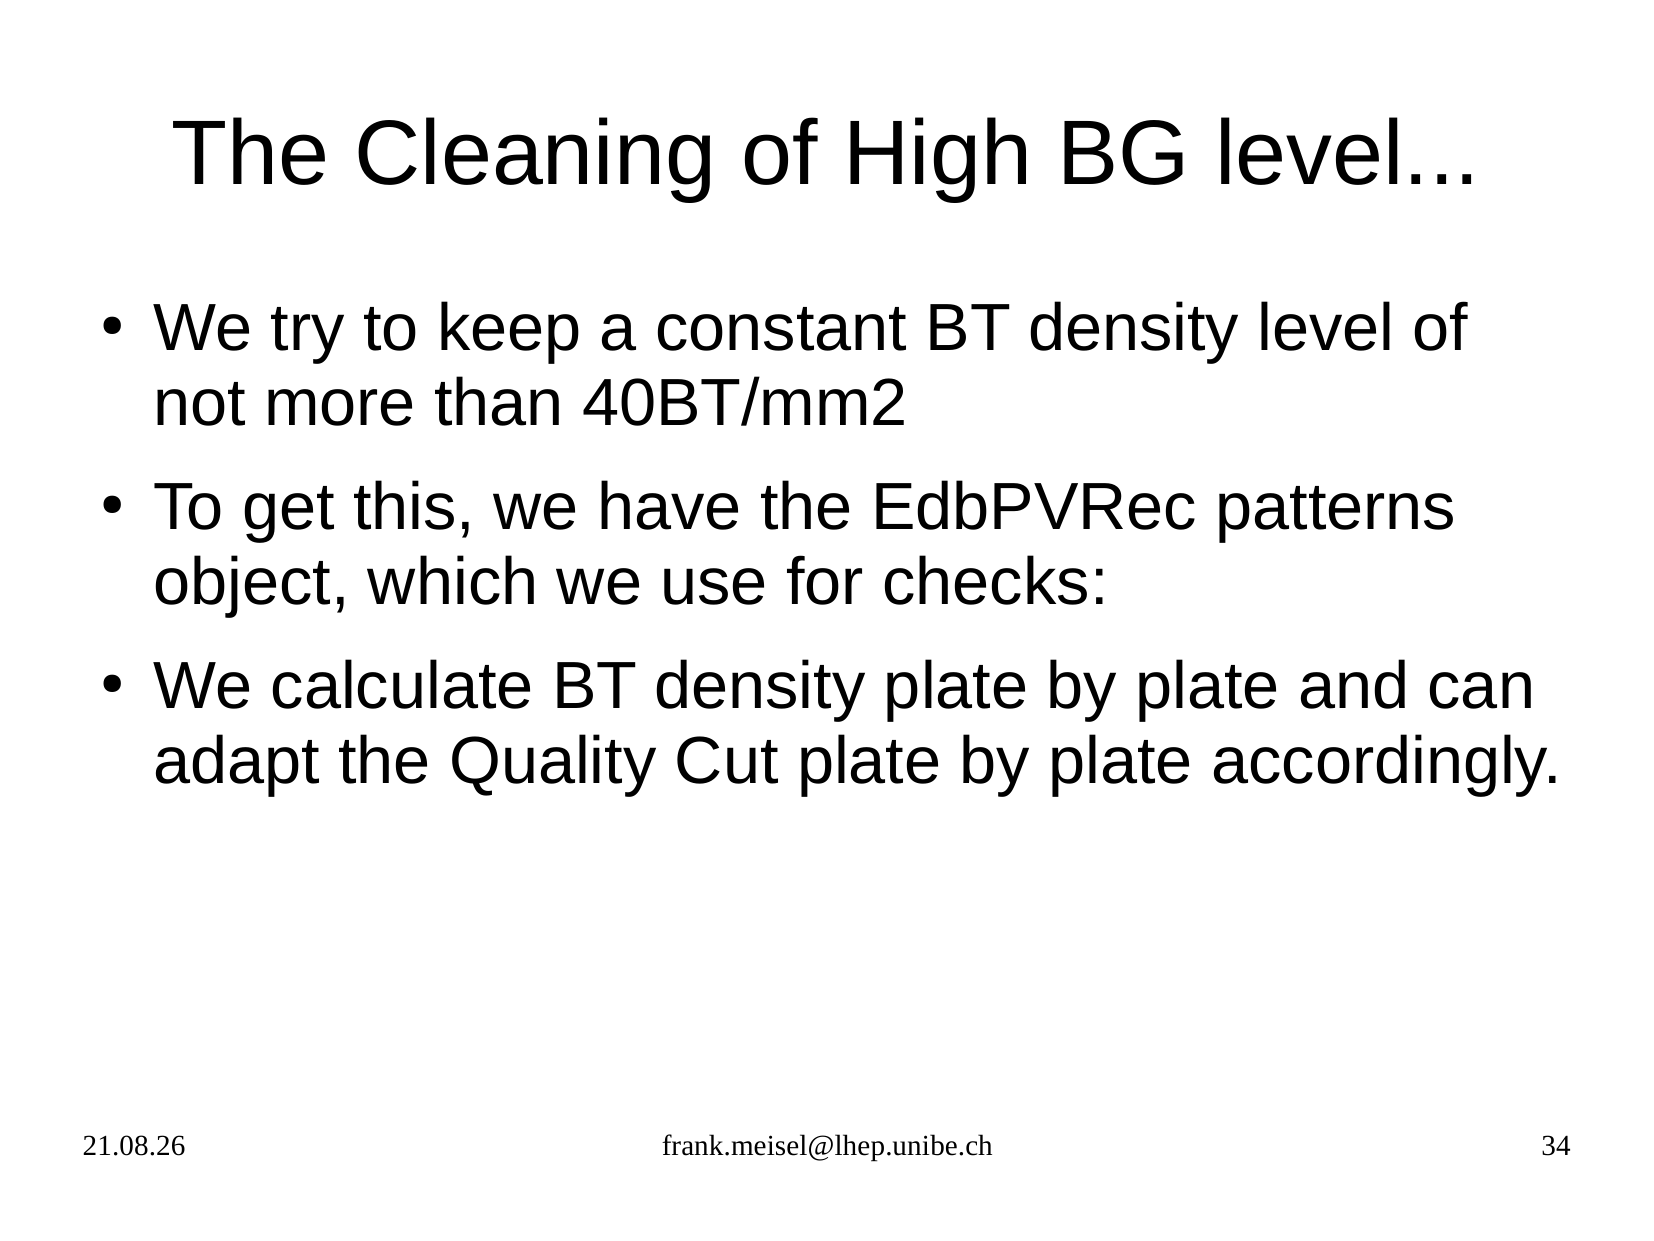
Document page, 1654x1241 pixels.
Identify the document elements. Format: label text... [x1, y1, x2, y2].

title The Cleaning of High BG level... [82, 49, 1571, 257]
list We try to keep a constant BT density level of not more than 40BT/mm2 To get this, we have the EdbPVRec patterns object, which we use for checks: We calculate BT density plate by plate and can adapt the Quality Cut plate by plate accordingly. [82, 290, 1571, 1109]
